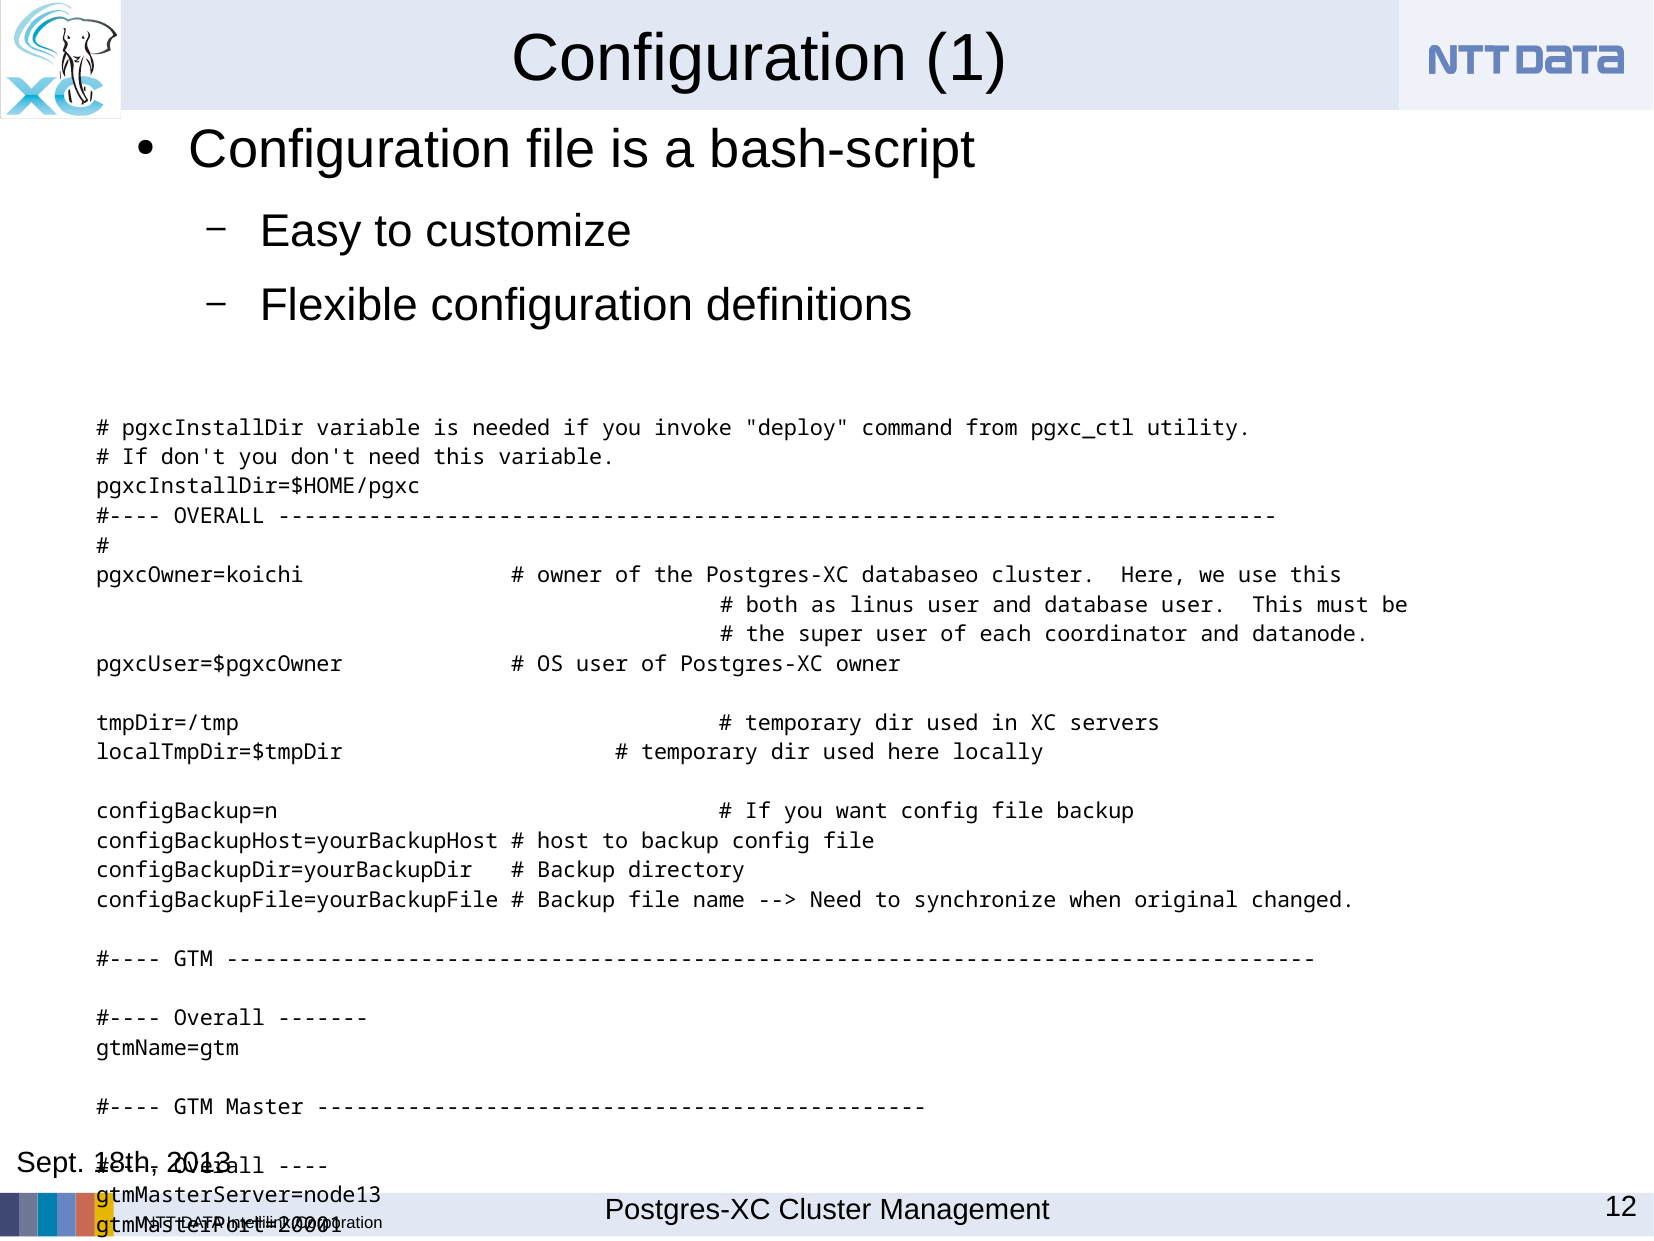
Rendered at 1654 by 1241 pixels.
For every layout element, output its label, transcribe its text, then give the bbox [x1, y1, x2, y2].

picture [1429, 45, 1624, 74]
title Configuration (1) [120, 3, 1399, 110]
text_box # pgxcInstallDir variable is needed if you invoke "deploy" command from pgxc_ctl utility. # If don't you don't need this variable. pgxcInstallDir=$HOME/pgxc #---- OVERALL ----------------------------------------------------------------------------- # pgxcOwner=koichi # owner of the Postgres-XC databaseo cluster. Here, we use this # both as linus user and database user. This must be # the super user of each coordinator and datanode. pgxcUser=$pgxcOwner # OS user of Postgres-XC owner tmpDir=/tmp # temporary dir used in XC servers localTmpDir=$tmpDir # temporary dir used here locally configBackup=n # If you want config file backup configBackupHost=yourBackupHost # host to backup config file configBackupDir=yourBackupDir # Backup directory configBackupFile=yourBackupFile # Backup file name --> Need to synchronize when original changed. #---- GTM ------------------------------------------------------------------------------------ #---- Overall ------- gtmName=gtm #---- GTM Master ----------------------------------------------- #---- Overall ---- gtmMasterServer=node13 gtmMasterPort=20001 gtmMasterDir=$HOME/pgxc/nodes/gtm [81, 374, 1572, 1167]
picture [0, 0, 121, 119]
list Configuration file is a bash-script Easy to customize Flexible configuration definitions [118, 118, 1607, 402]
